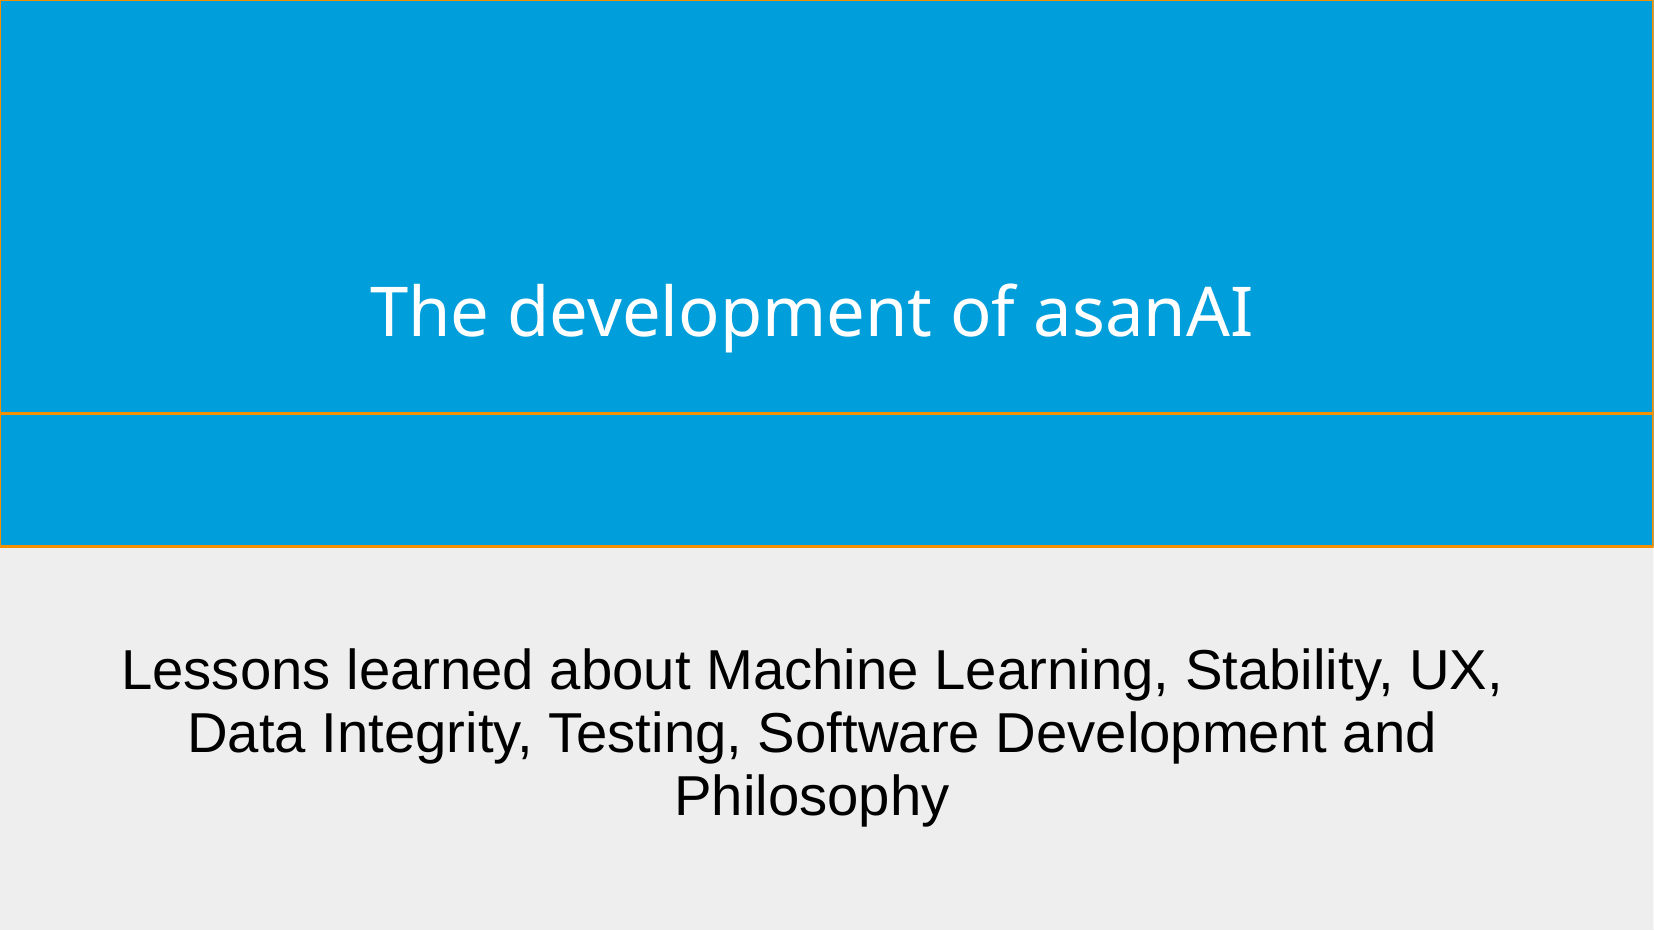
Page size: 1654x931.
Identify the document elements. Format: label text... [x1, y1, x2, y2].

title The development of asanAI [73, 263, 1551, 357]
subtitle Lessons learned about Machine Learning, Stability, UX, Data Integrity, Testing, Software Development and Philosophy [73, 634, 1551, 832]
